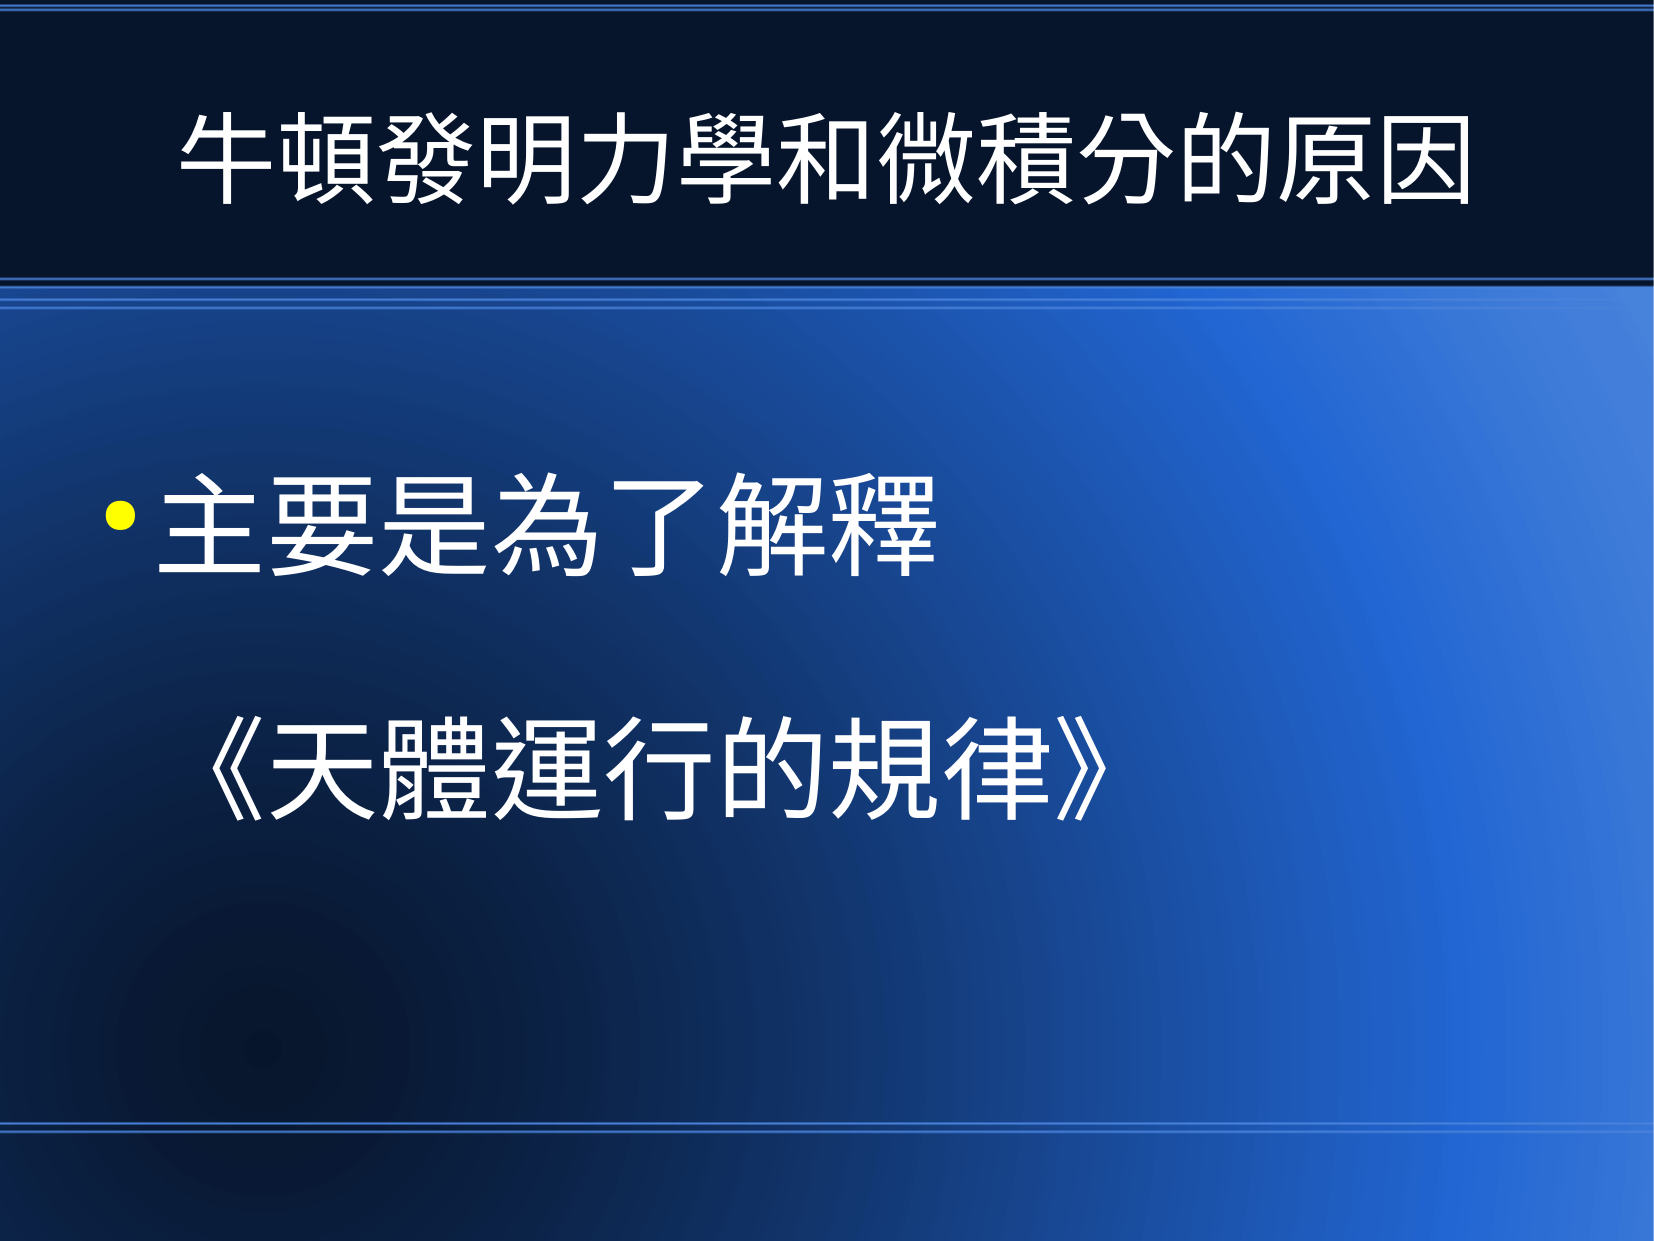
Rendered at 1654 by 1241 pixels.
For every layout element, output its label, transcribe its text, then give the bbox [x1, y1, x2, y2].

title 牛頓發明力學和微積分的原因 [82, 49, 1571, 257]
list 主要是為了解釋 《天體運行的規律》 [82, 355, 1571, 1241]
picture [0, 0, 1654, 1241]
